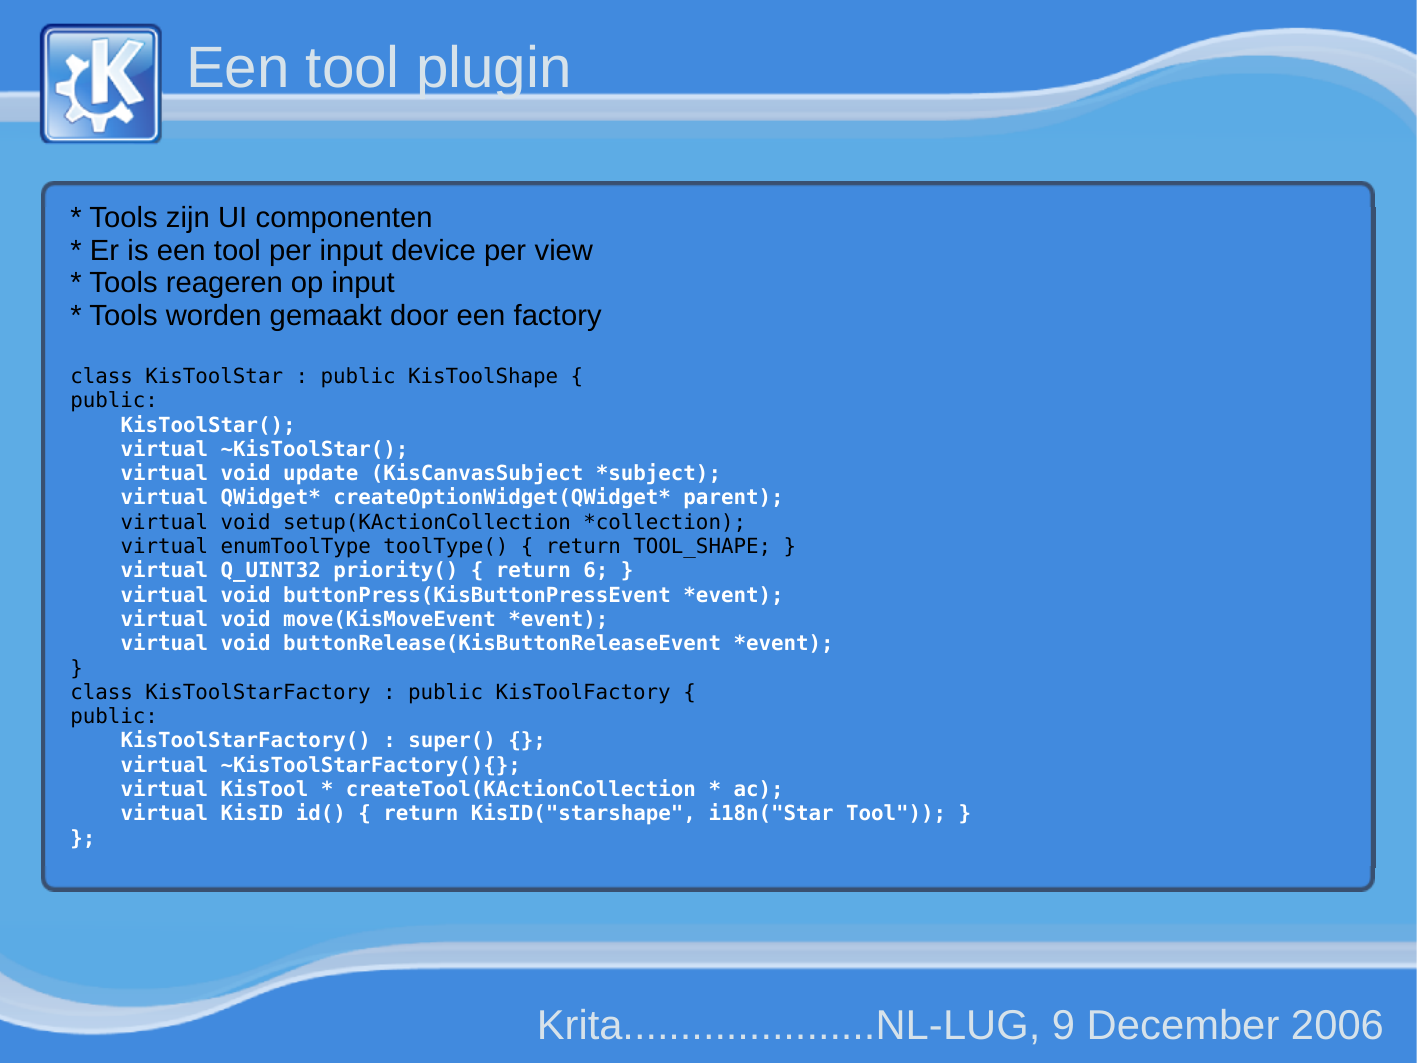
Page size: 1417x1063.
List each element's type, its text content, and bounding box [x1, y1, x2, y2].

text_box * Tools zijn UI componenten * Er is een tool per input device per view * Tools reageren op input * Tools worden gemaakt door een factory class KisToolStar : public KisToolShape { public: KisToolStar(); virtual ~KisToolStar(); virtual void update (KisCanvasSubject *subject); virtual QWidget* createOptionWidget(QWidget* parent); virtual void setup(KActionCollection *collection); virtual enumToolType toolType() { return TOOL_SHAPE; } virtual Q_UINT32 priority() { return 6; } virtual void buttonPress(KisButtonPressEvent *event); virtual void move(KisMoveEvent *event); virtual void buttonRelease(KisButtonReleaseEvent *event); } class KisToolStarFactory : public KisToolFactory { public: KisToolStarFactory() : super() {}; virtual ~KisToolStarFactory(){}; virtual KisTool * createTool(KActionCollection * ac); virtual KisID id() { return KisID("starshape", i18n("Star Tool")); } }; [55, 193, 1357, 1063]
picture [0, 0, 1417, 1063]
text_box Een tool plugin [171, 27, 1048, 105]
